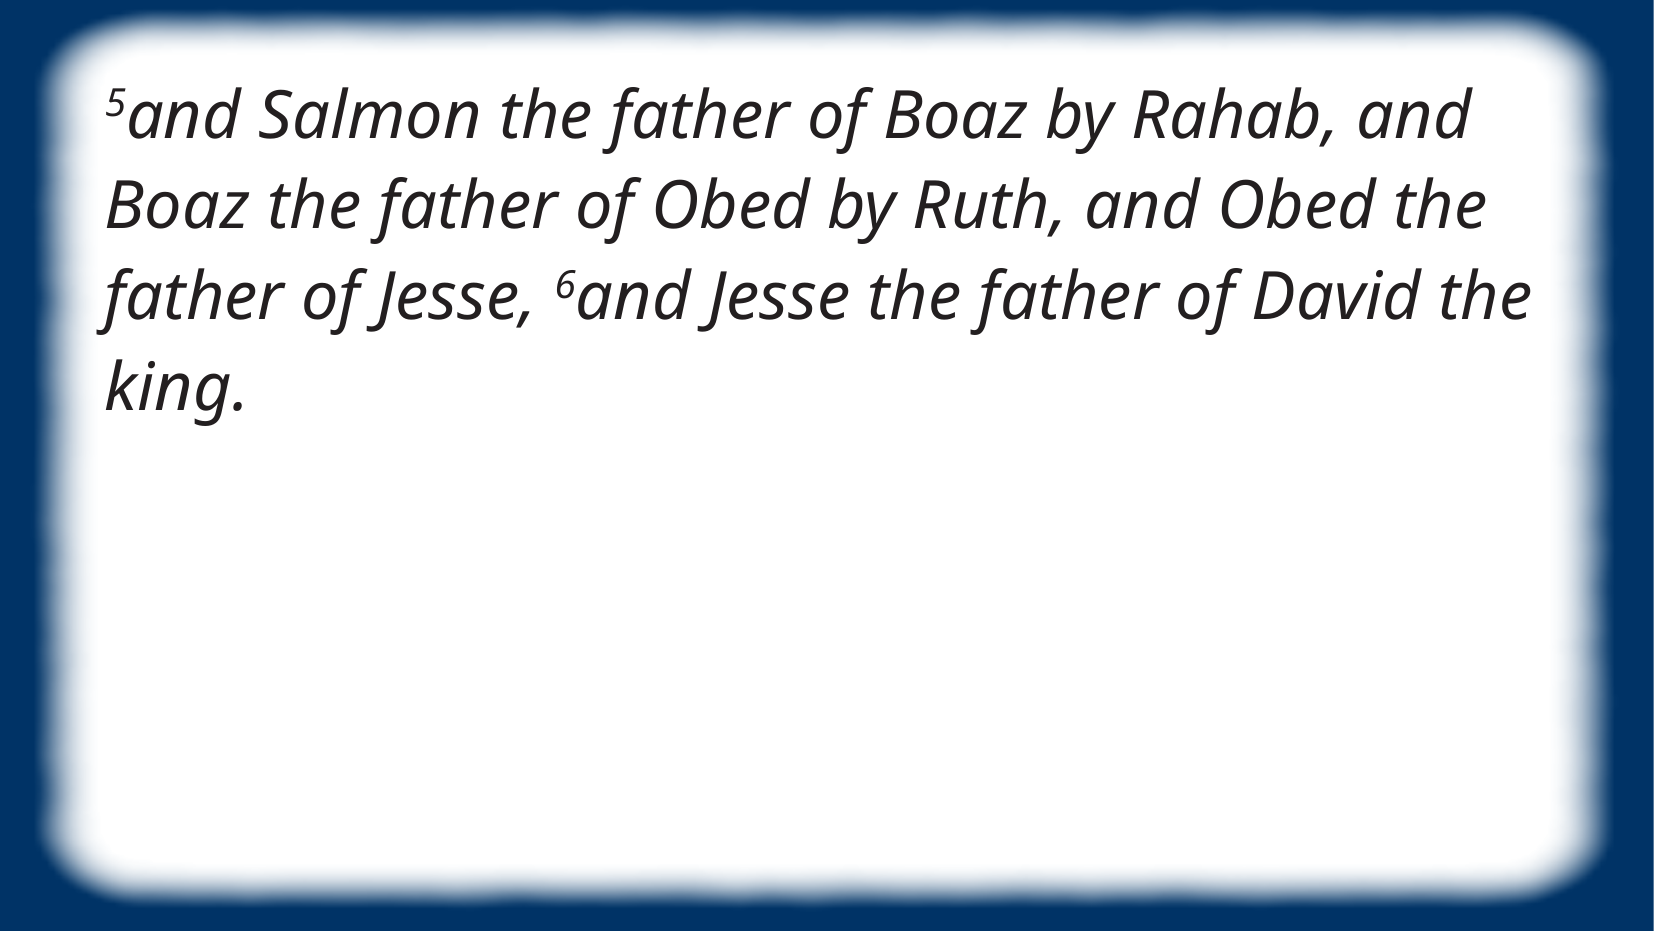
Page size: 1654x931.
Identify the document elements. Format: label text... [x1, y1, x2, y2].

text_box 5and Salmon the father of Boaz by Rahab, and Boaz the father of Obed by Ruth, and Obed the father of Jesse, 6and Jesse the father of David the king. [90, 59, 1576, 526]
picture [0, 0, 1654, 931]
